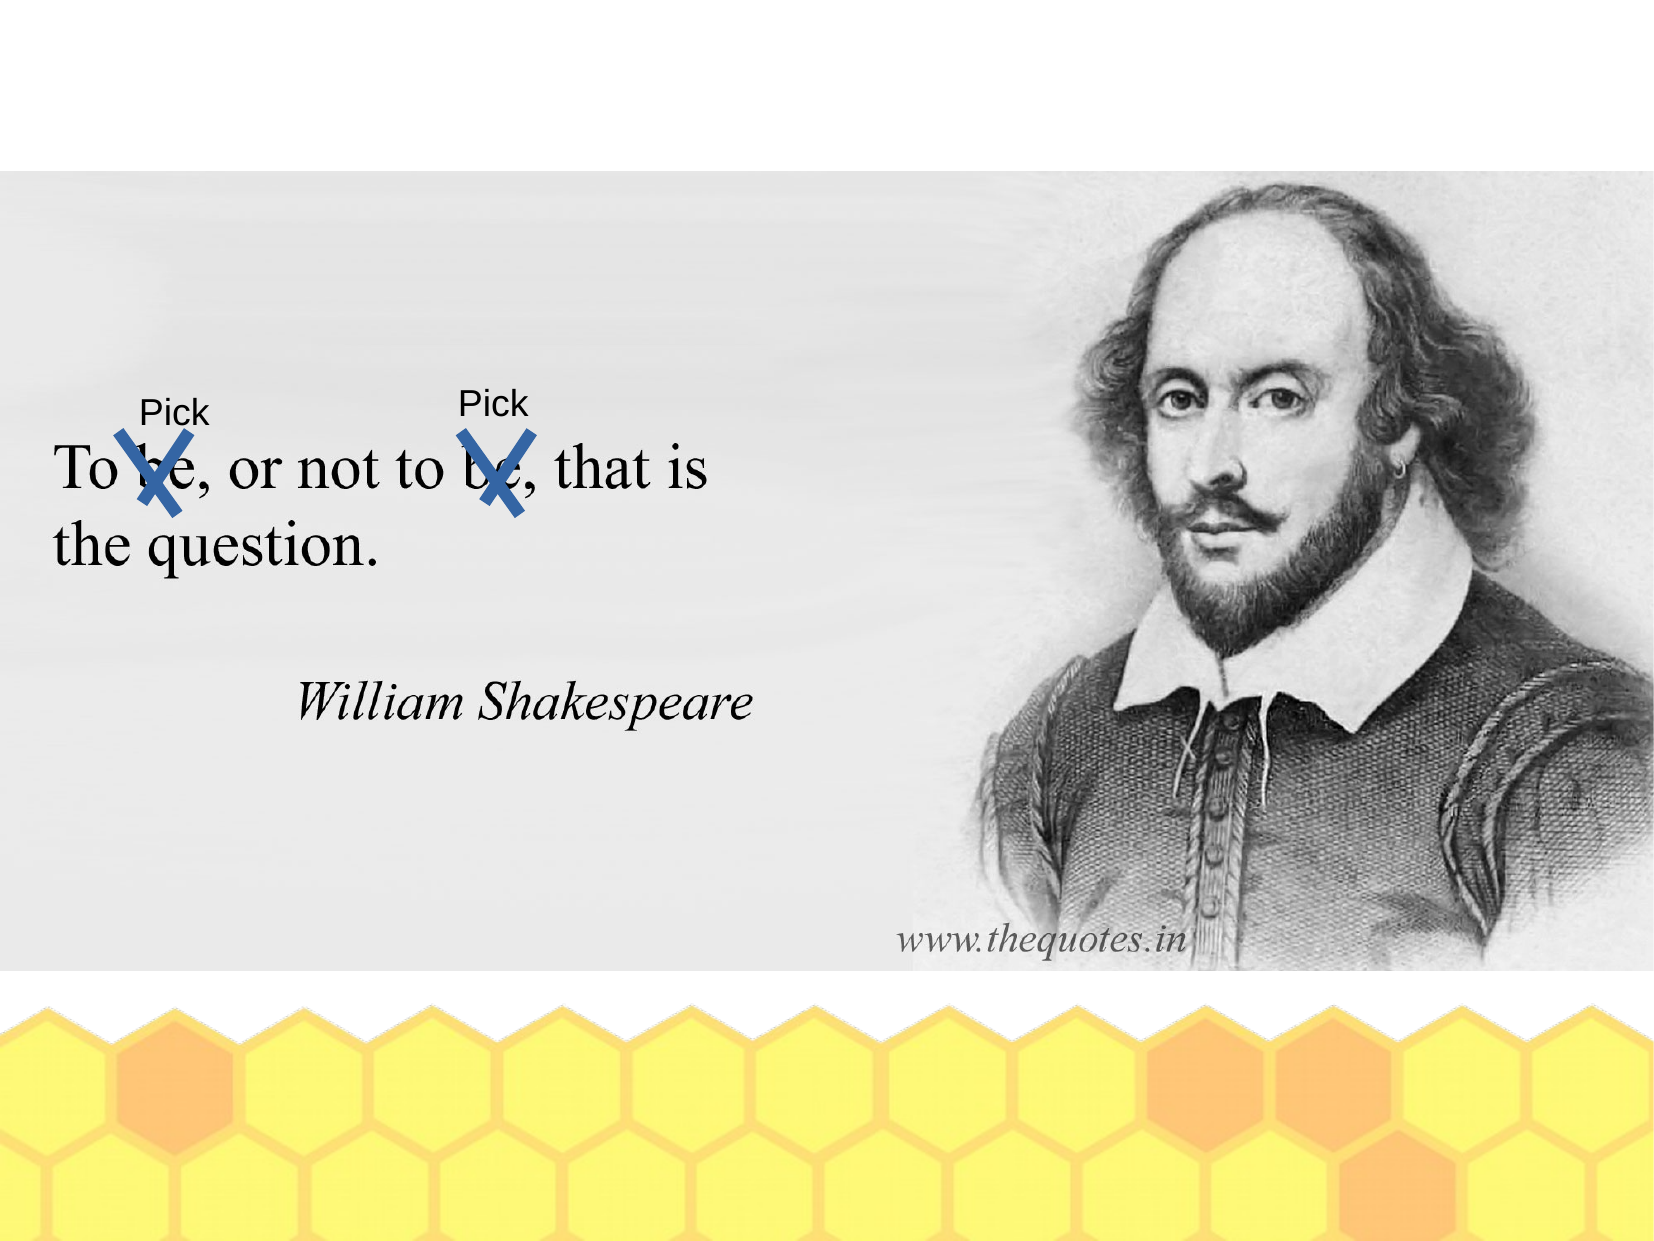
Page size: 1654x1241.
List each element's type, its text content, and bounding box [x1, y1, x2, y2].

picture [0, 171, 1654, 971]
text_box Pick [443, 375, 544, 432]
text_box Pick [124, 384, 225, 441]
